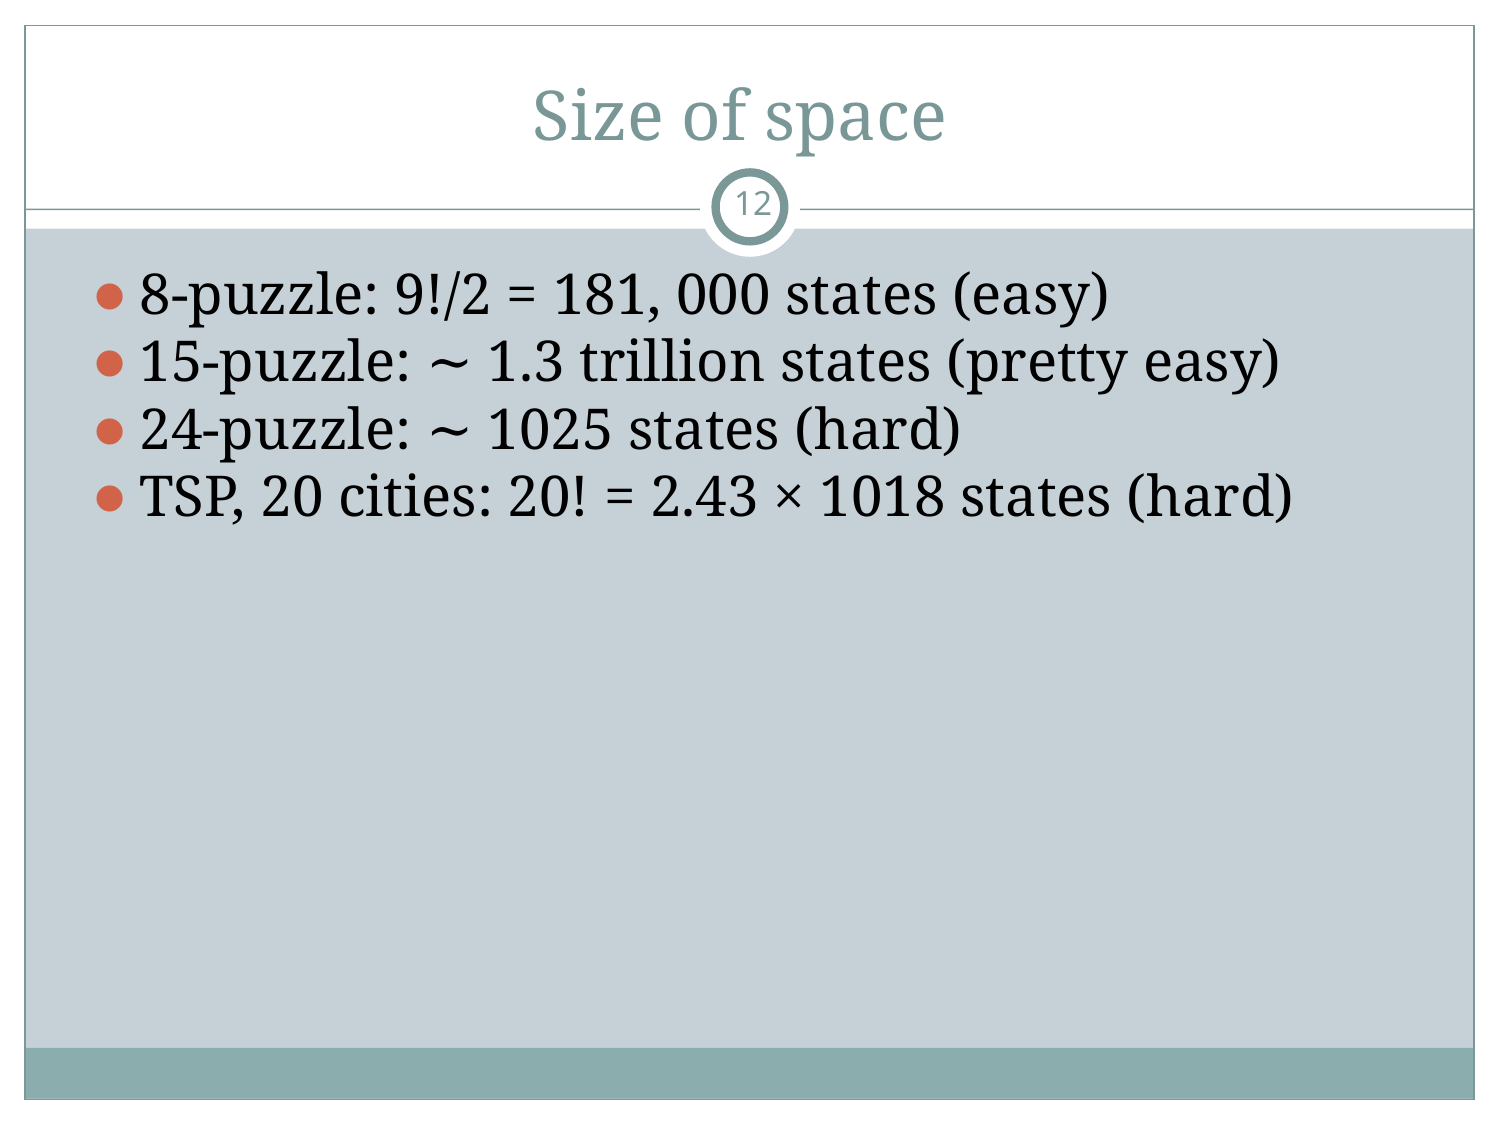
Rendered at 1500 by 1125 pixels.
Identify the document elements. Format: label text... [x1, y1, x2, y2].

list 8-puzzle: 9!/2 = 181, 000 states (easy) 15-puzzle: ∼ 1.3 trillion states (pretty easy) 24-puzzle: ∼ 1025 states (hard) TSP, 20 cities: 20! = 2.43 × 1018 states (hard) [49, 250, 1445, 1001]
slide_number <number> [715, 168, 791, 241]
title Size of space [49, 37, 1450, 162]
